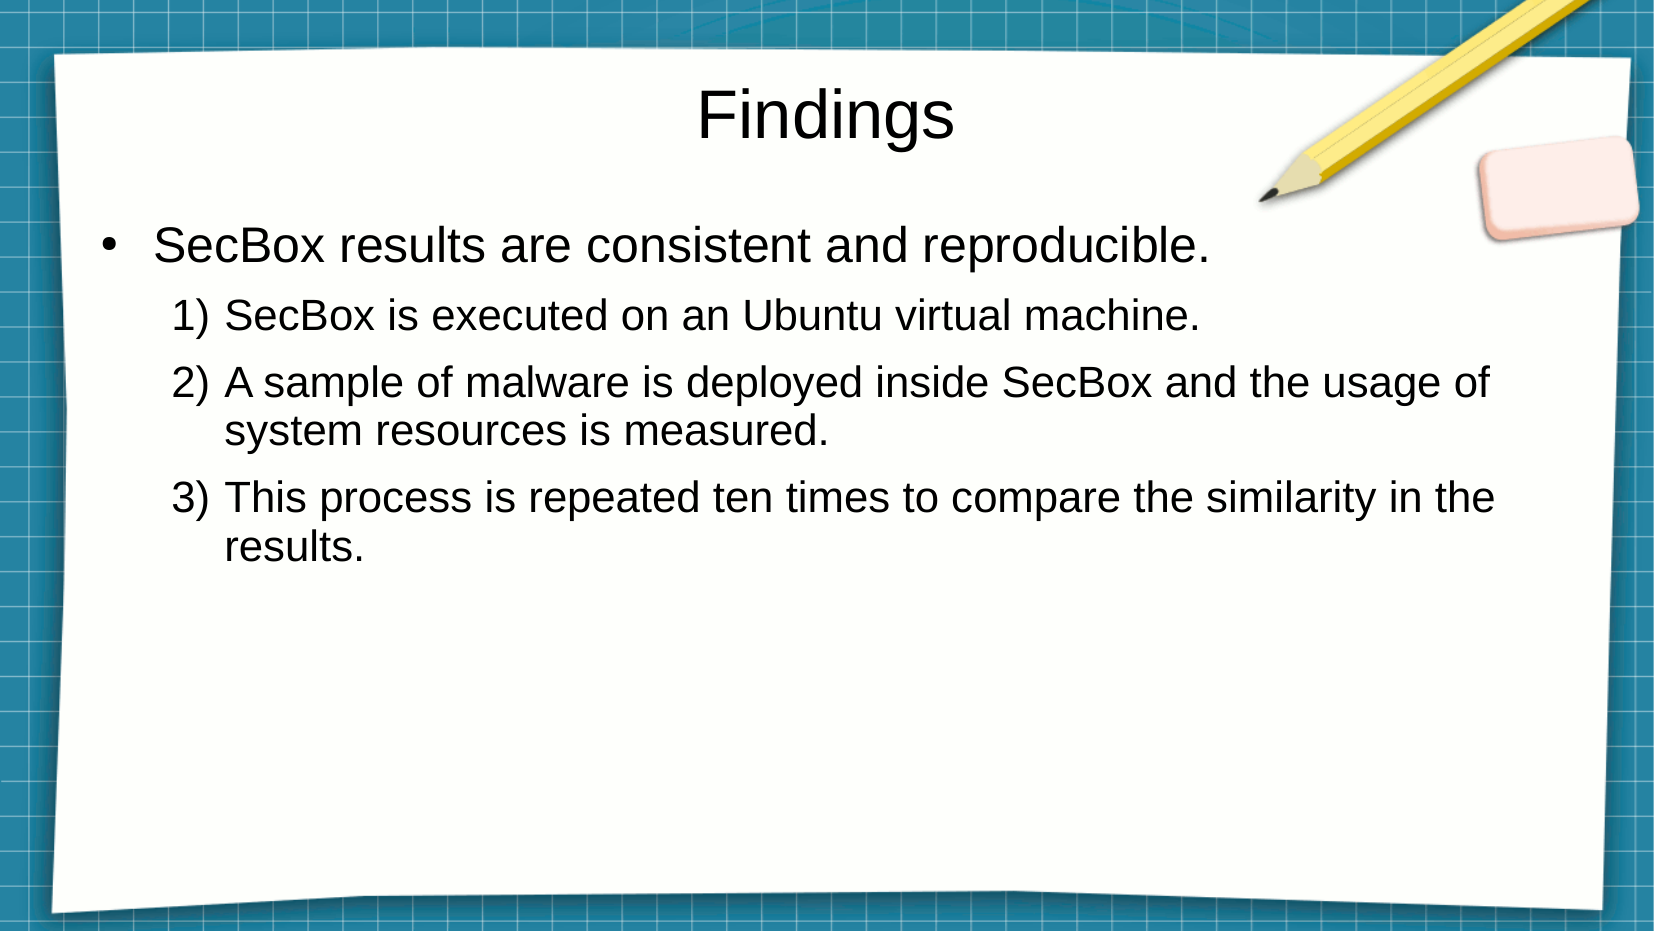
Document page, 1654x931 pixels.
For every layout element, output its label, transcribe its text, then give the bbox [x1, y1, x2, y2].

picture [0, 0, 1654, 931]
title Findings [82, 37, 1571, 193]
list SecBox results are consistent and reproducible. SecBox is executed on an Ubuntu virtual machine. A sample of malware is deployed inside SecBox and the usage of system resources is measured. This process is repeated ten times to compare the similarity in the results. [82, 217, 1571, 758]
